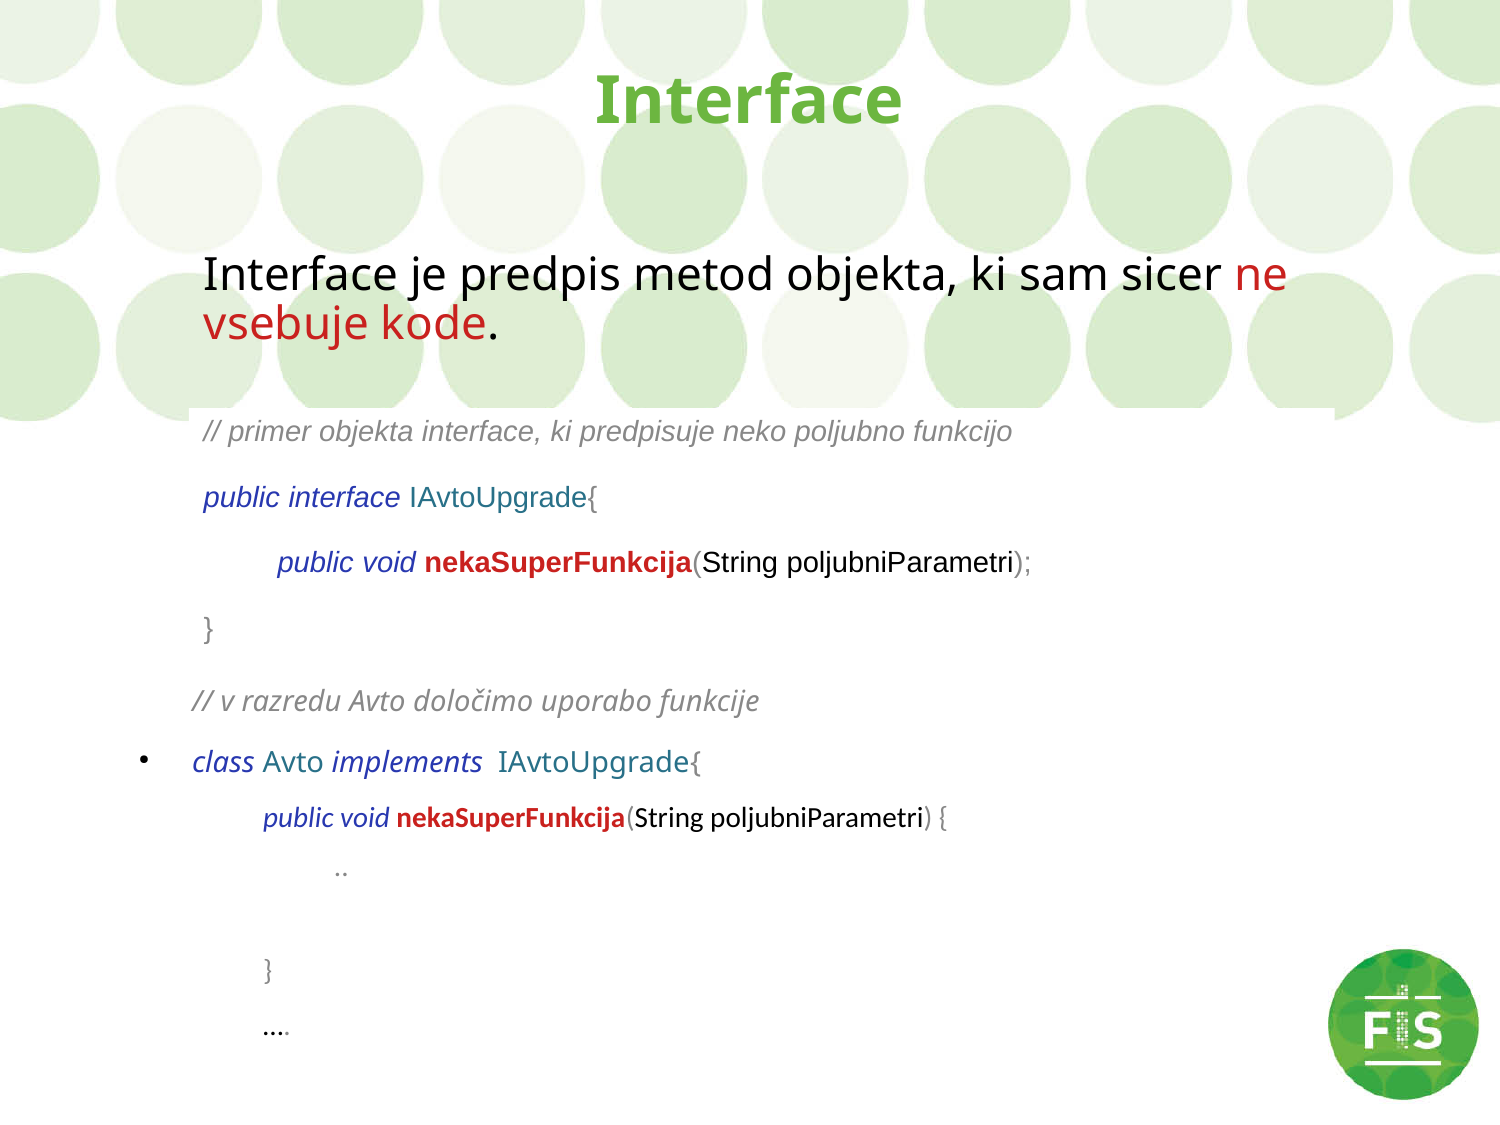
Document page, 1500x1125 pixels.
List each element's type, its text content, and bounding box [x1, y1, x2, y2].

text_box // primer objekta interface, ki predpisuje neko poljubno funkcijo public interface IAvtoUpgrade{ public void nekaSuperFunkcija(String poljubniParametri); } [188, 408, 1335, 686]
list Interface je predpis metod objekta, ki sam sicer ne vsebuje kode. [118, 243, 1323, 362]
title Interface [75, 59, 1425, 233]
picture [0, 0, 1500, 1125]
list // v razredu Avto določimo uporabo funkcije class Avto implements IAvtoUpgrade{ public void nekaSuperFunkcija(String poljubniParametri) { .. } …. [106, 678, 1264, 993]
